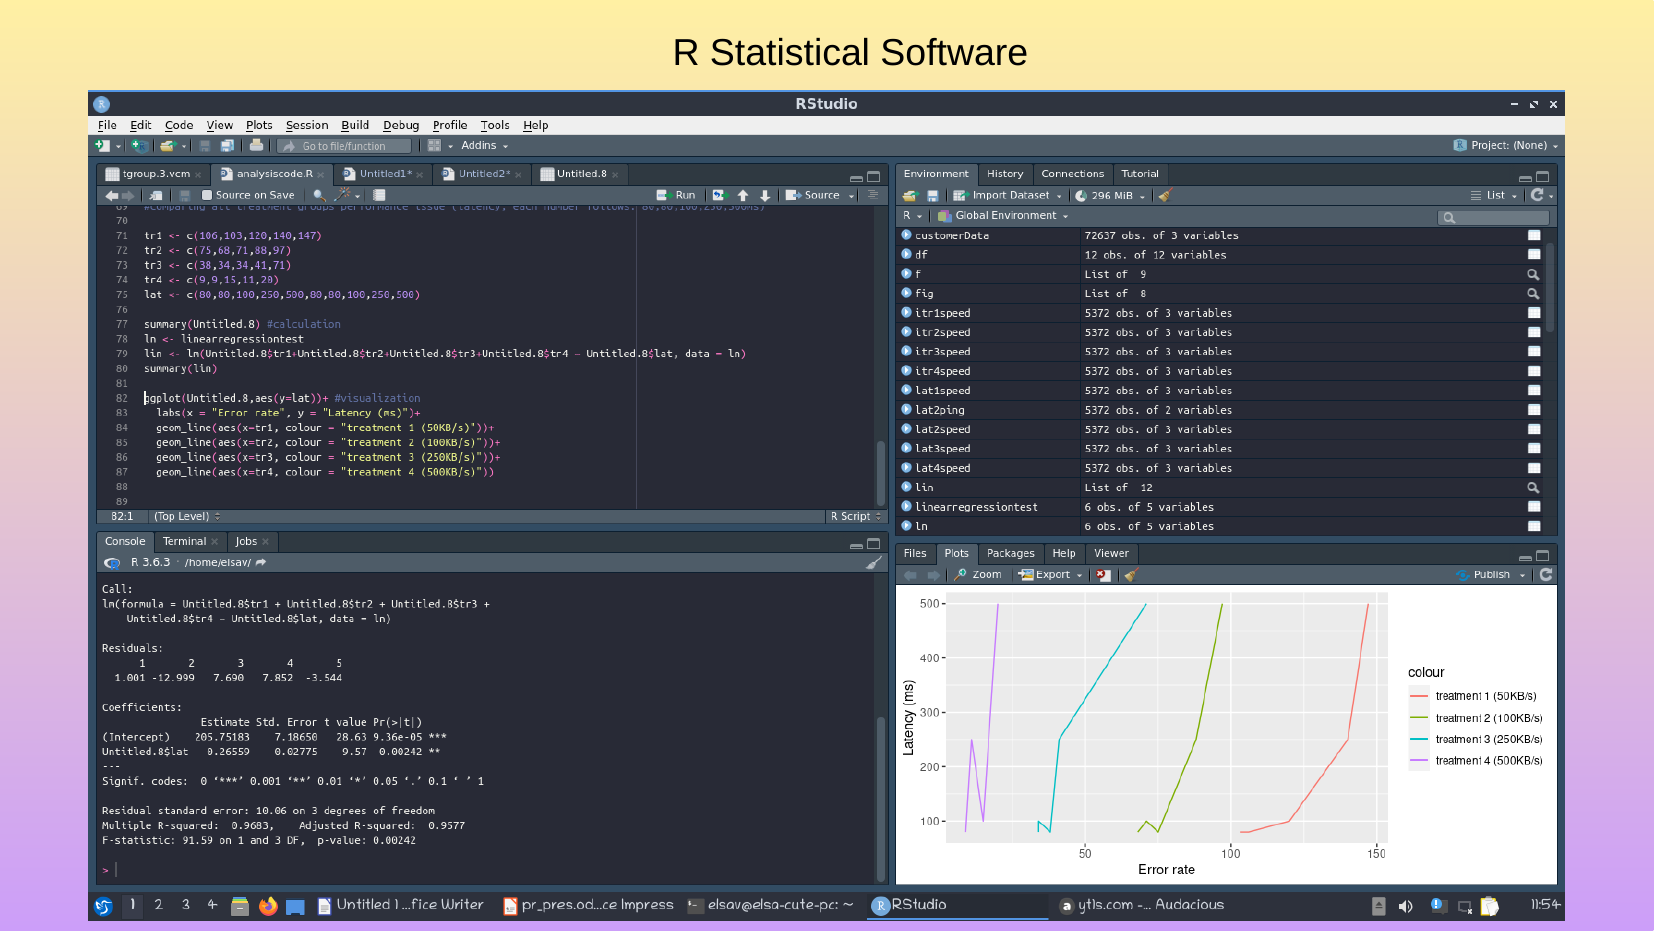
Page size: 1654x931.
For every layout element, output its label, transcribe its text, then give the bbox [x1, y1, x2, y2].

text_box R Statistical Software [301, 23, 1400, 81]
picture [88, 90, 1565, 921]
